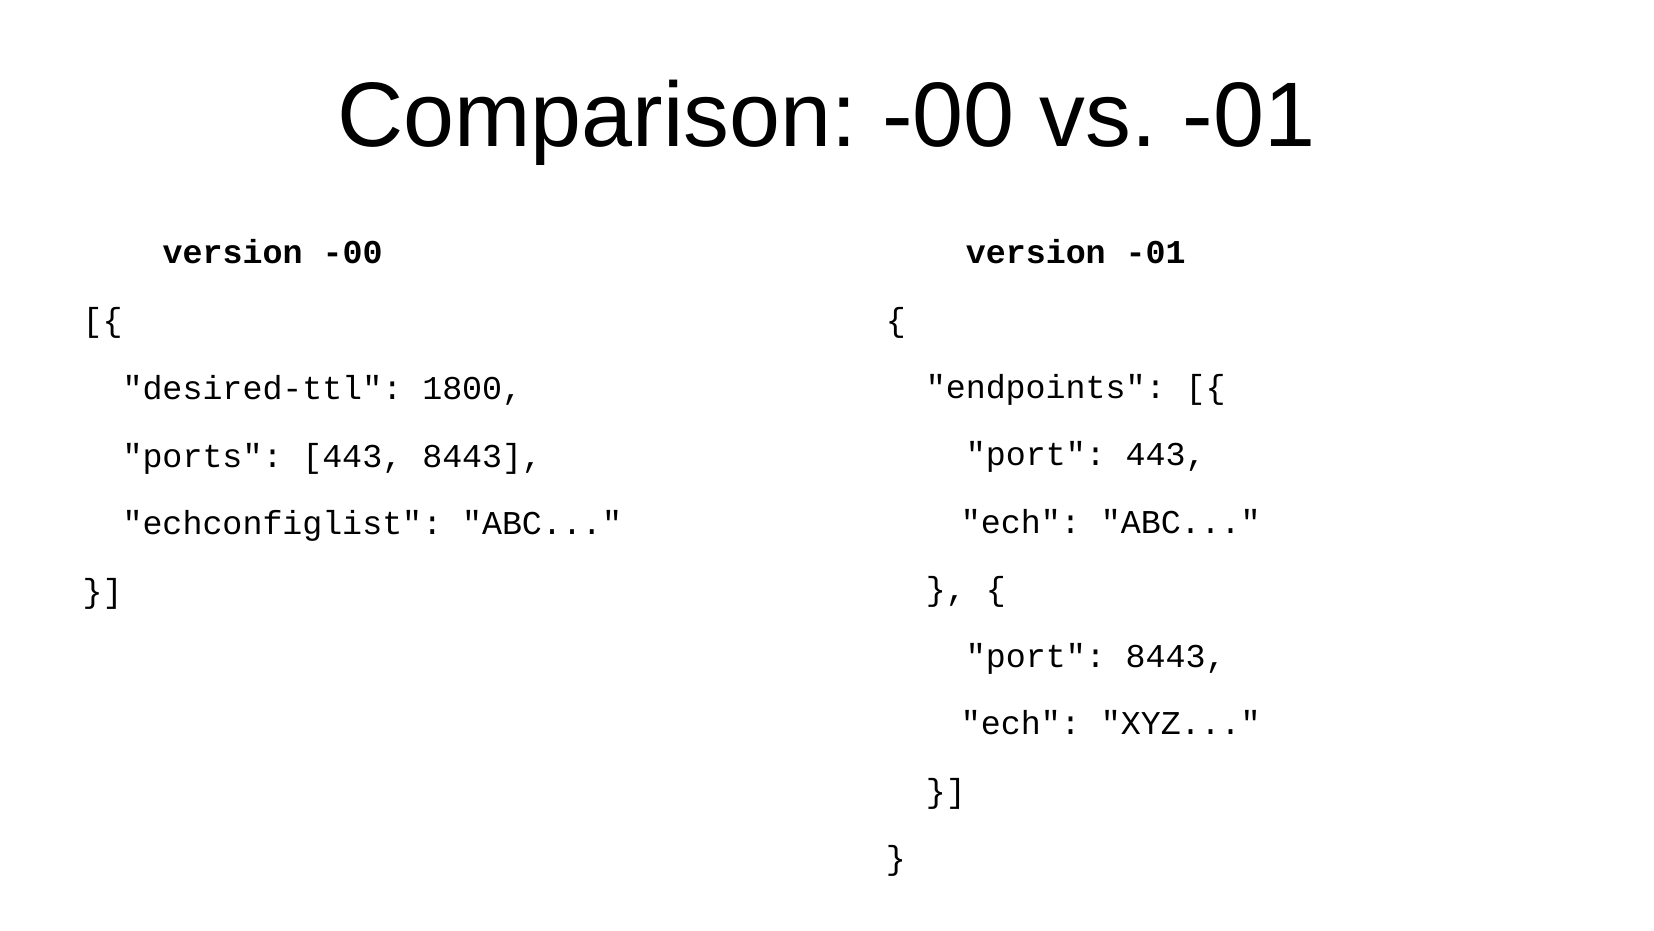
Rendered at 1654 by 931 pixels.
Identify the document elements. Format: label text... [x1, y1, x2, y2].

title Comparison: -00 vs. -01 [82, 37, 1571, 193]
list version -01 { "endpoints": [{ "port": 443, "ech": "ABC..." }, { "port": 8443, "ech": "XYZ..." }] } [885, 236, 1613, 931]
list version -00 [{ "desired-ttl": 1800, "ports": [443, 8443], "echconfiglist": "ABC..." }] [82, 236, 809, 761]
